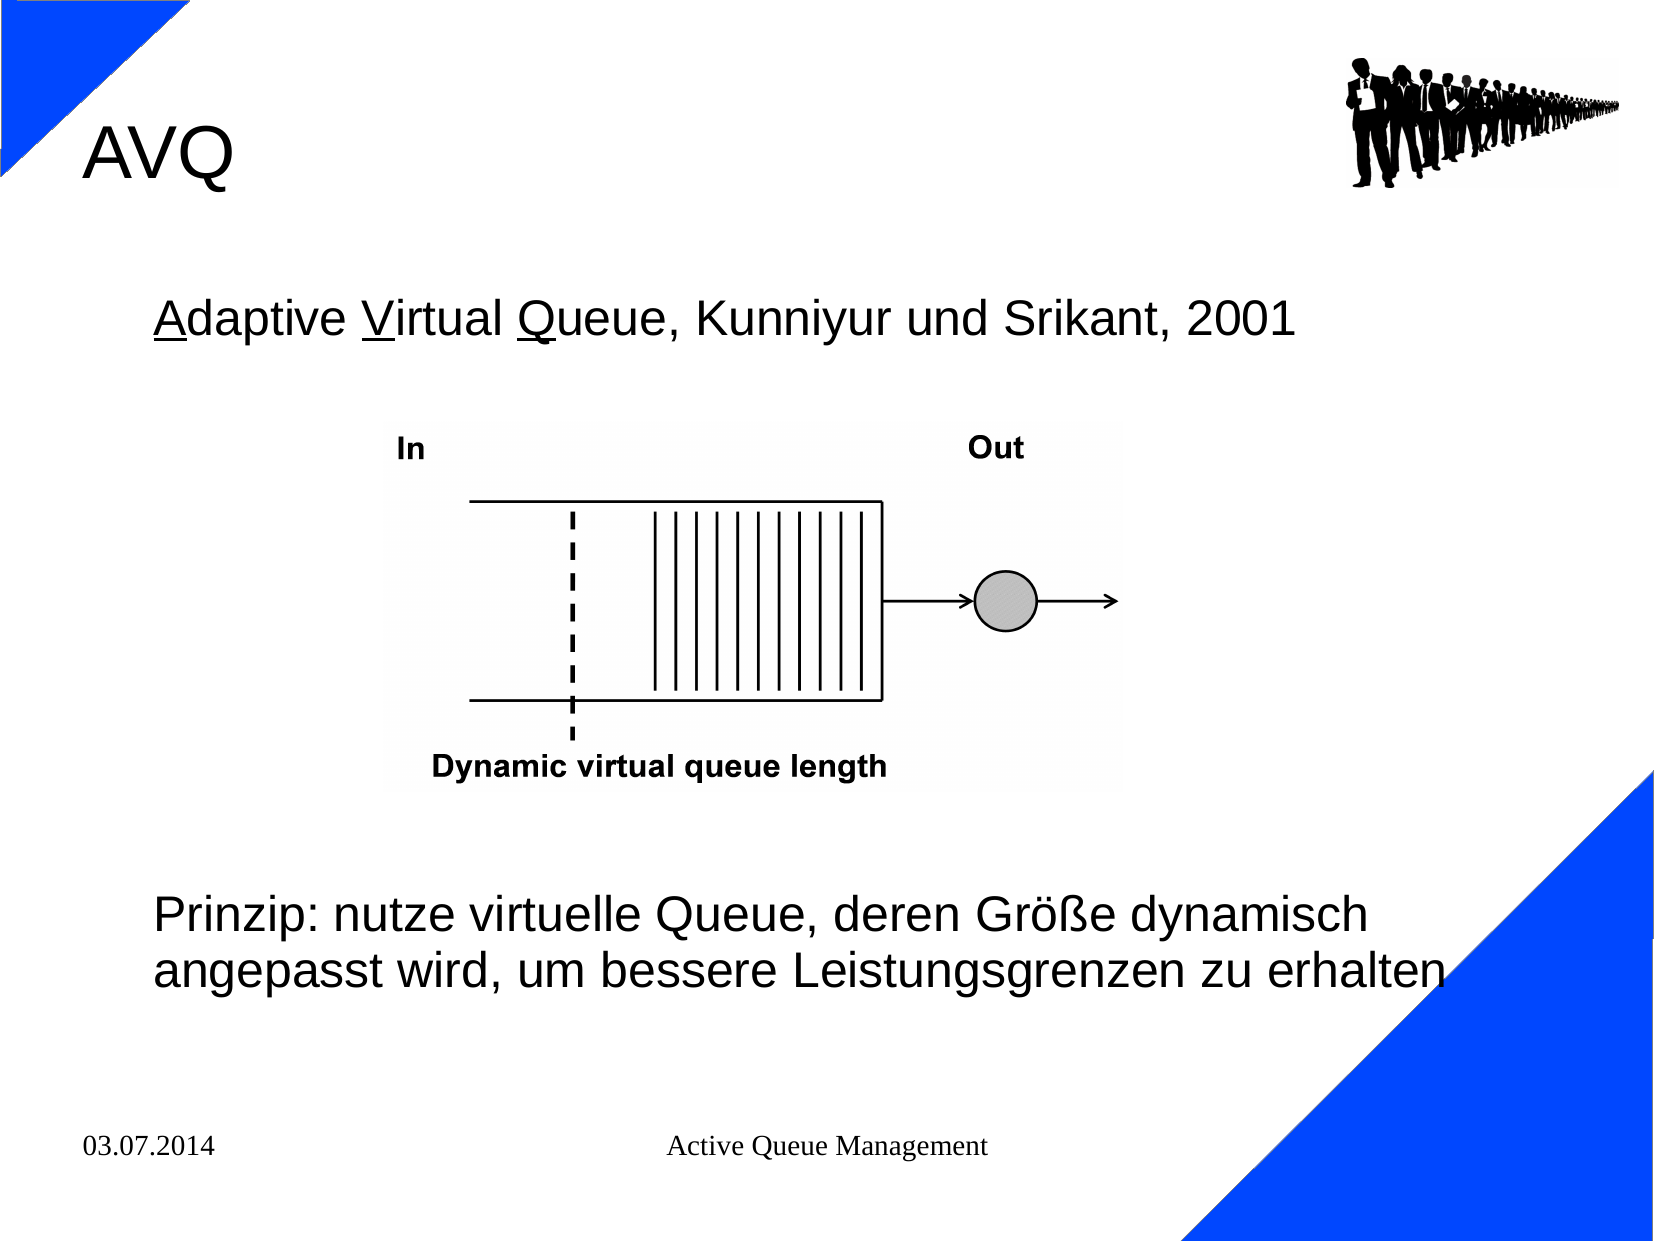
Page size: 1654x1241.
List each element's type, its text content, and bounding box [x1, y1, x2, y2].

picture [383, 421, 1123, 792]
text_box [0, 0, 190, 177]
title AVQ [82, 49, 1571, 257]
list Adaptive Virtual Queue, Kunniyur und Srikant, 2001 Prinzip: nutze virtuelle Queue, deren Größe dynamisch angepasst wird, um bessere Leistungsgrenzen zu erhalten [82, 290, 1571, 1109]
picture [1346, 58, 1619, 188]
text_box [1180, 770, 1654, 1241]
